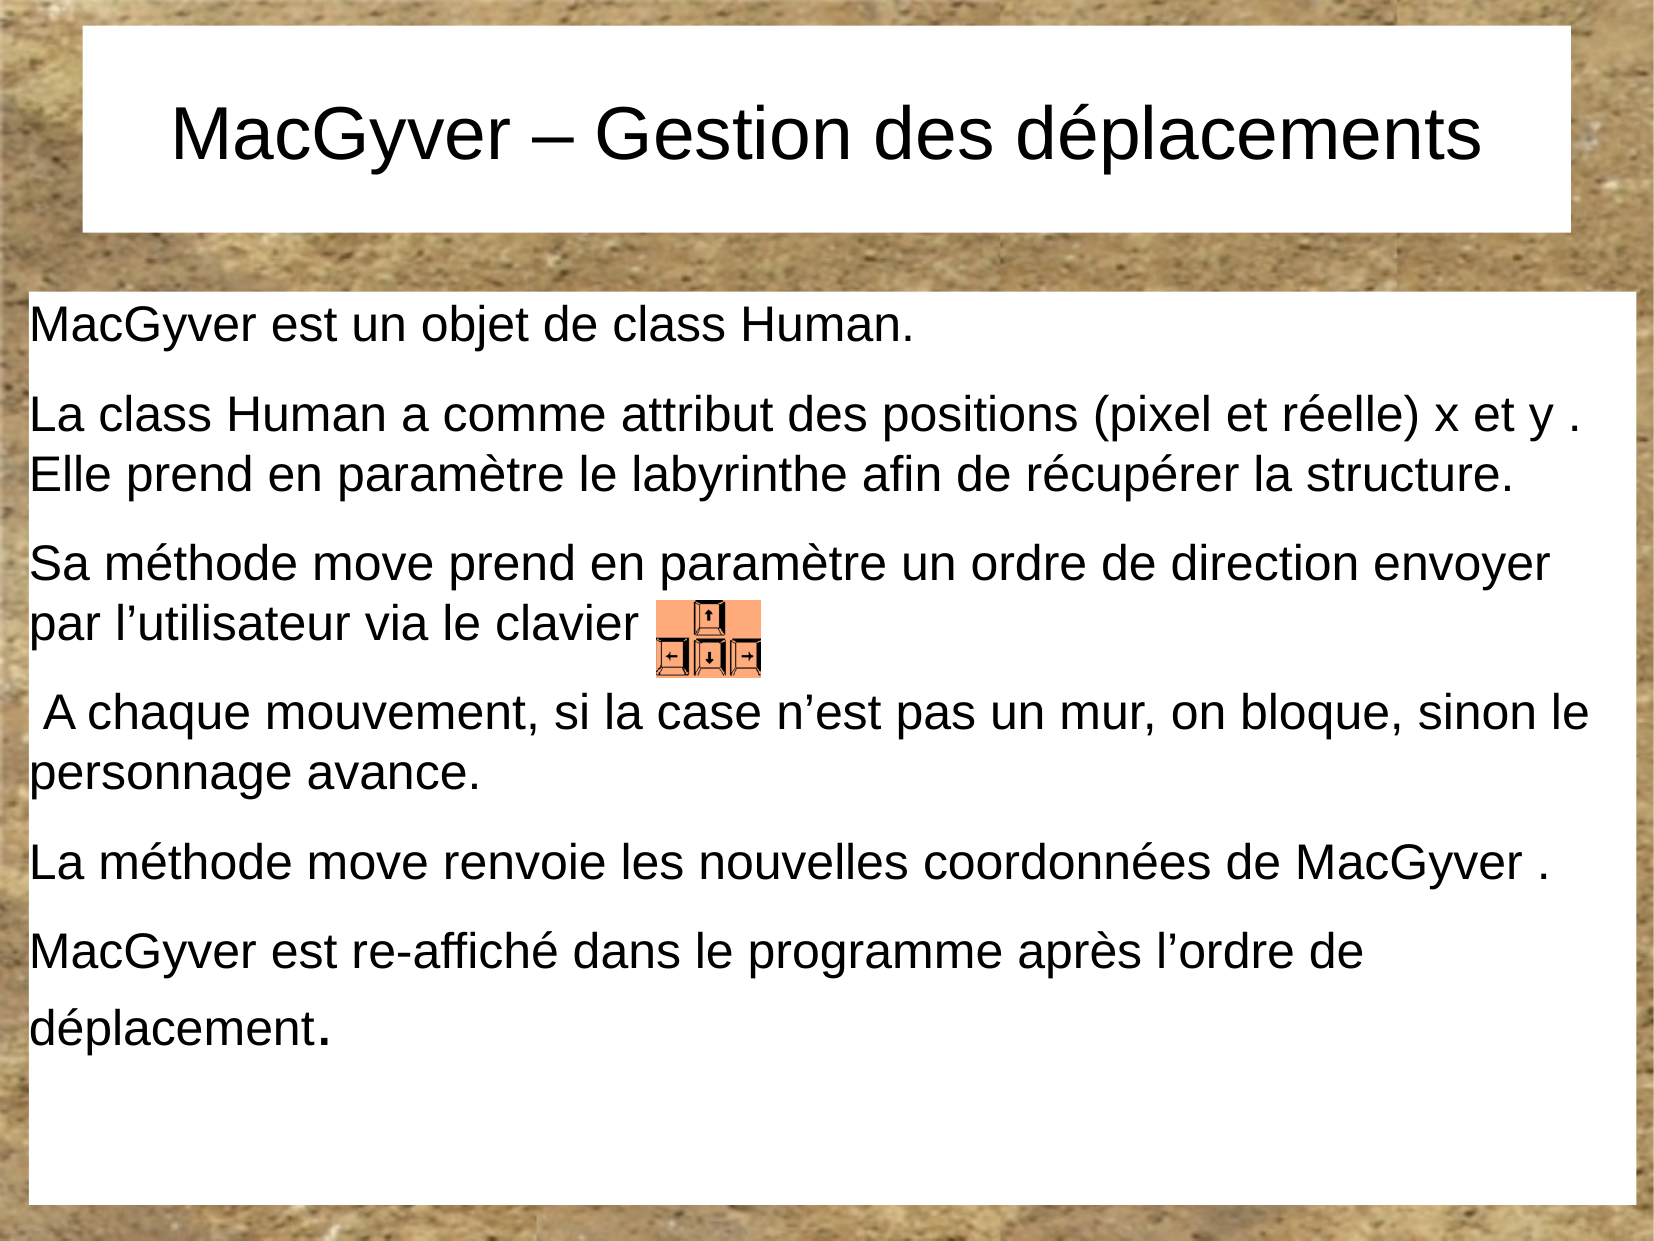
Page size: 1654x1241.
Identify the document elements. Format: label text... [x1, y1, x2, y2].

picture [0, 0, 1654, 1241]
list MacGyver est un objet de class Human. La class Human a comme attribut des positions (pixel et réelle) x et y . Elle prend en paramètre le labyrinthe afin de récupérer la structure. Sa méthode move prend en paramètre un ordre de direction envoyer par l’utilisateur via le clavier A chaque mouvement, si la case n’est pas un mur, on bloque, sinon le personnage avance. La méthode move renvoie les nouvelles coordonnées de MacGyver . MacGyver est re-affiché dans le programme après l’ordre de déplacement. [28, 291, 1637, 1205]
title MacGyver – Gestion des déplacements [82, 25, 1571, 233]
